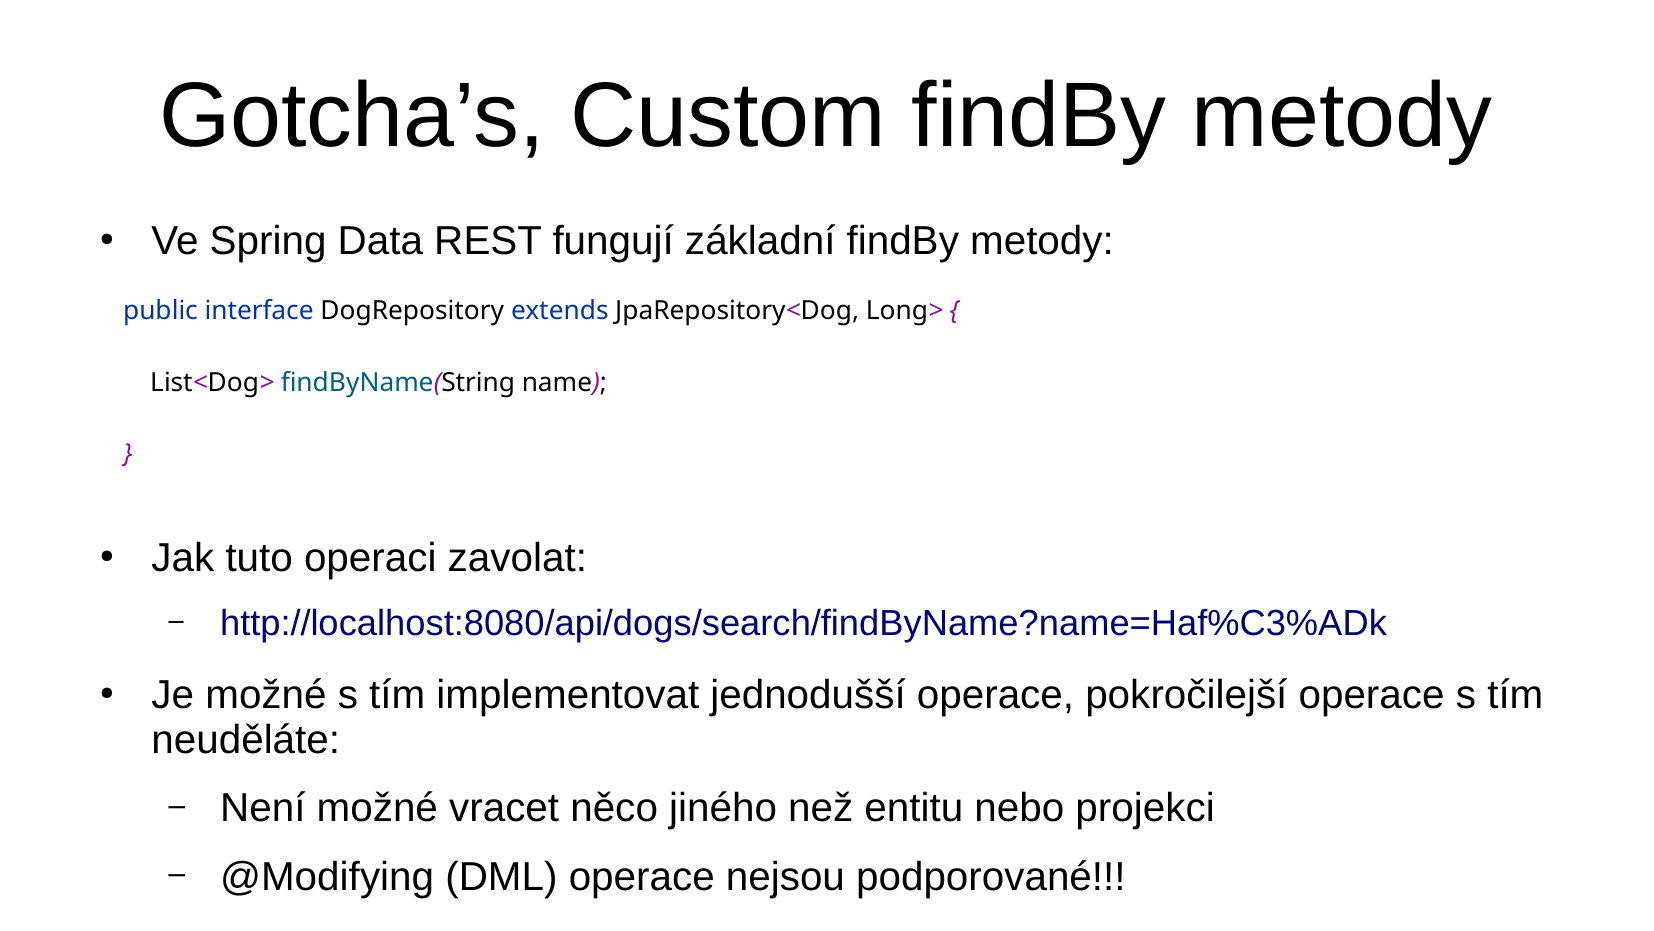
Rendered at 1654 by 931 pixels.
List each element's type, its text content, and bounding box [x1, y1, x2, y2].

list Ve Spring Data REST fungují základní findBy metody: public interface DogRepository extends JpaRepository<Dog, Long> { List<Dog> findByName(String name); } Jak tuto operaci zavolat: http://localhost:8080/api/dogs/search/findByName?name=Haf%C3%ADk Je možné s tím implementovat jednodušší operace, pokročilejší operace s tím neuděláte: Není možné vracet něco jiného než entitu nebo projekci @Modifying (DML) operace nejsou podporované!!! [82, 217, 1571, 901]
title Gotcha’s, Custom findBy metody [82, 37, 1571, 193]
